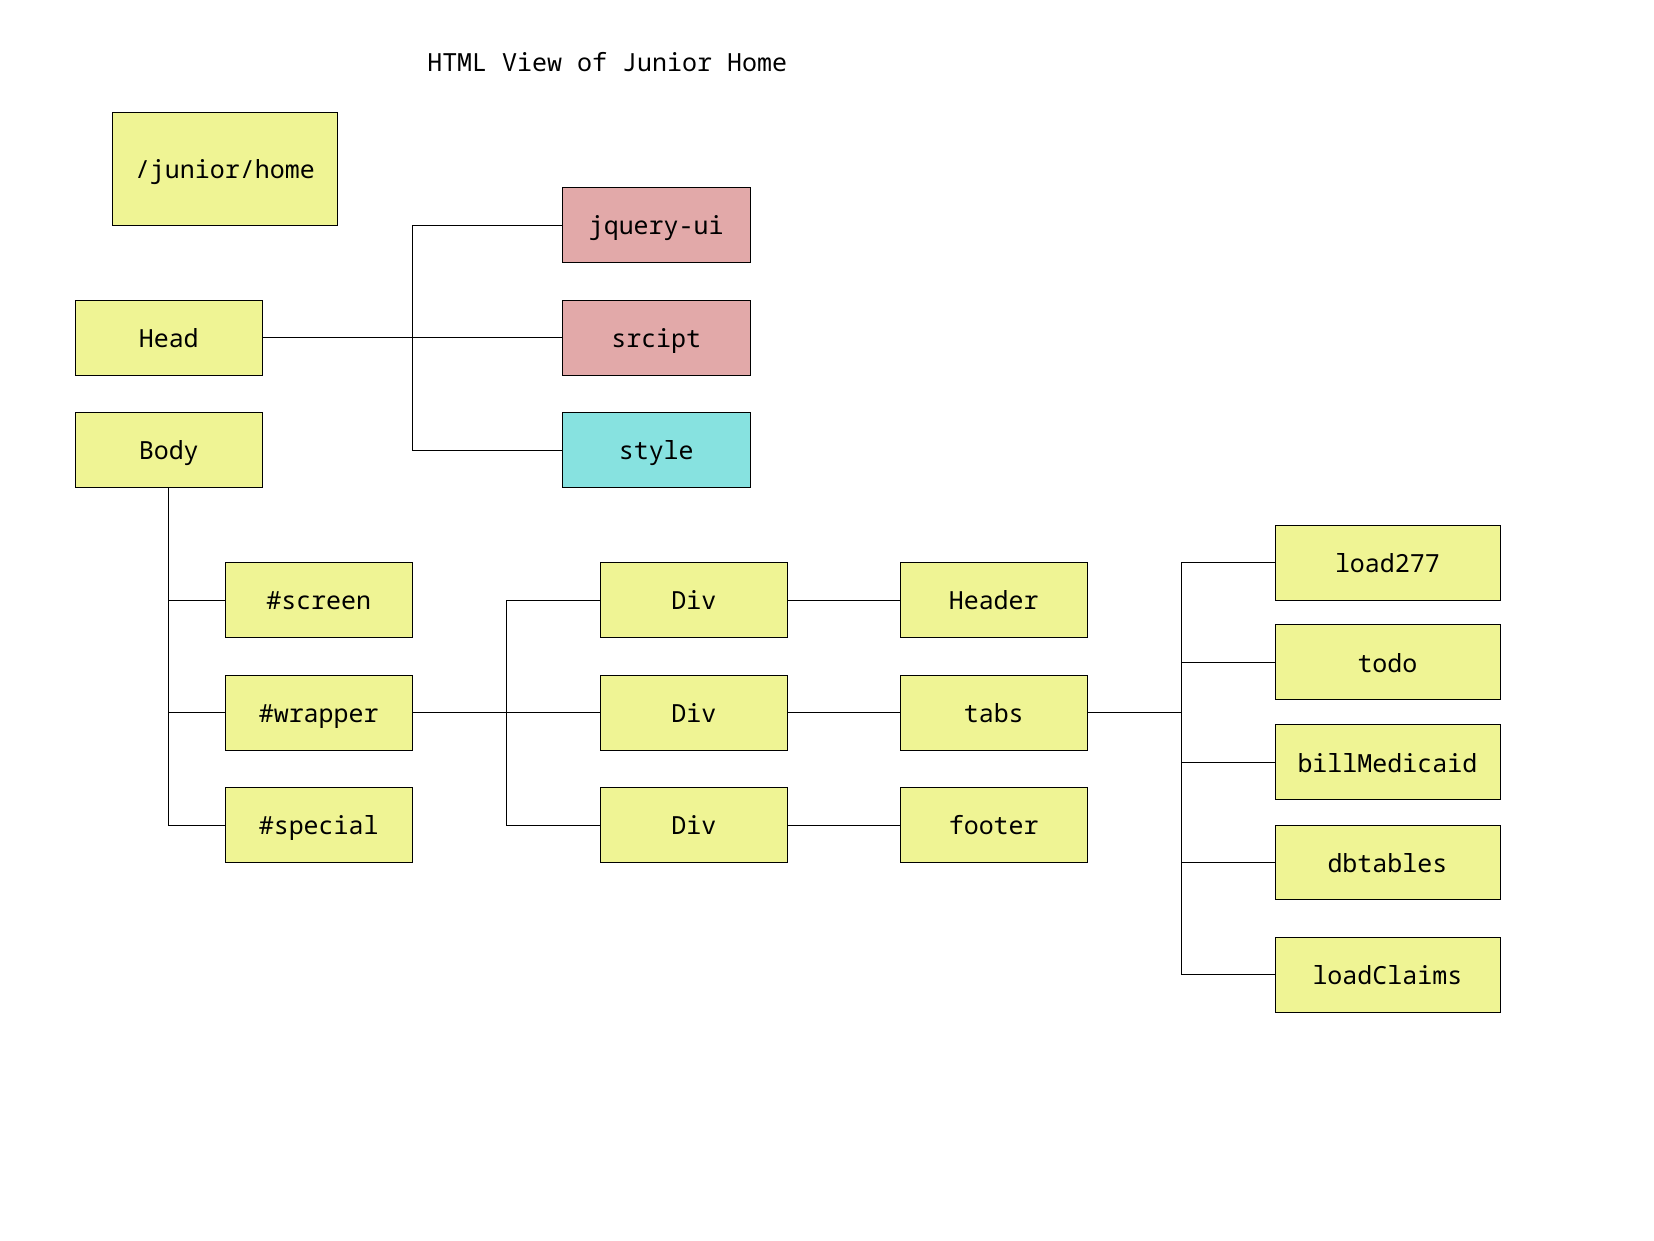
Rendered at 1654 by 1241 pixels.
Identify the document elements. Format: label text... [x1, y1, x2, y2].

text_box srcipt [562, 300, 751, 376]
text_box HTML View of Junior Home [412, 37, 938, 81]
text_box #wrapper [225, 675, 413, 751]
text_box todo [1275, 624, 1501, 700]
text_box style [562, 412, 751, 488]
text_box Head [75, 300, 263, 376]
text_box jquery-ui [562, 187, 751, 263]
text_box /junior/home [112, 112, 338, 226]
text_box dbtables [1275, 825, 1501, 900]
text_box footer [900, 787, 1088, 863]
text_box tabs [900, 675, 1088, 751]
text_box #screen [225, 562, 413, 638]
text_box #special [225, 787, 413, 863]
text_box Header [900, 562, 1088, 638]
text_box Body [75, 412, 263, 488]
text_box Div [600, 787, 788, 863]
text_box Div [600, 675, 788, 751]
text_box billMedicaid [1275, 724, 1501, 800]
text_box Div [600, 562, 788, 638]
text_box loadClaims [1275, 937, 1501, 1013]
text_box load277 [1275, 525, 1501, 601]
